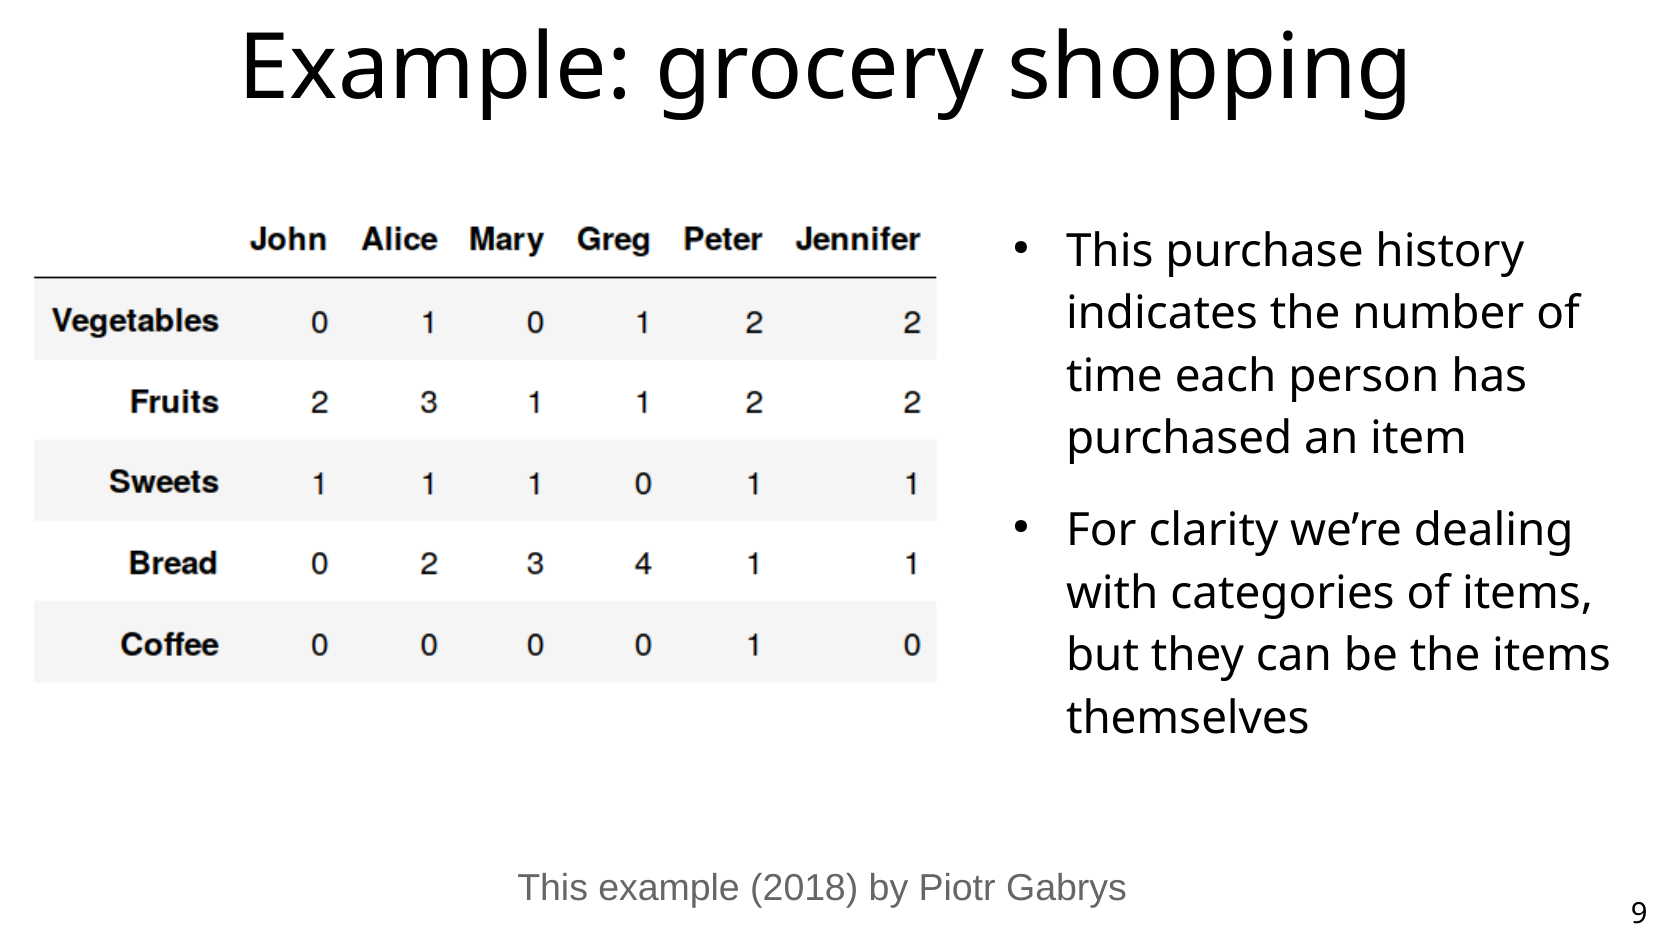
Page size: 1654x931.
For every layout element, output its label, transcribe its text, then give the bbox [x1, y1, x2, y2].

text_box This example (2018) by Piotr Gabrys [8, 859, 1647, 926]
picture [25, 194, 949, 695]
list This purchase history indicates the number of time each person has purchased an item For clarity we’re dealing with categories of items, but they can be the items themselves [995, 217, 1619, 826]
title Example: grocery shopping [82, 1, 1571, 125]
